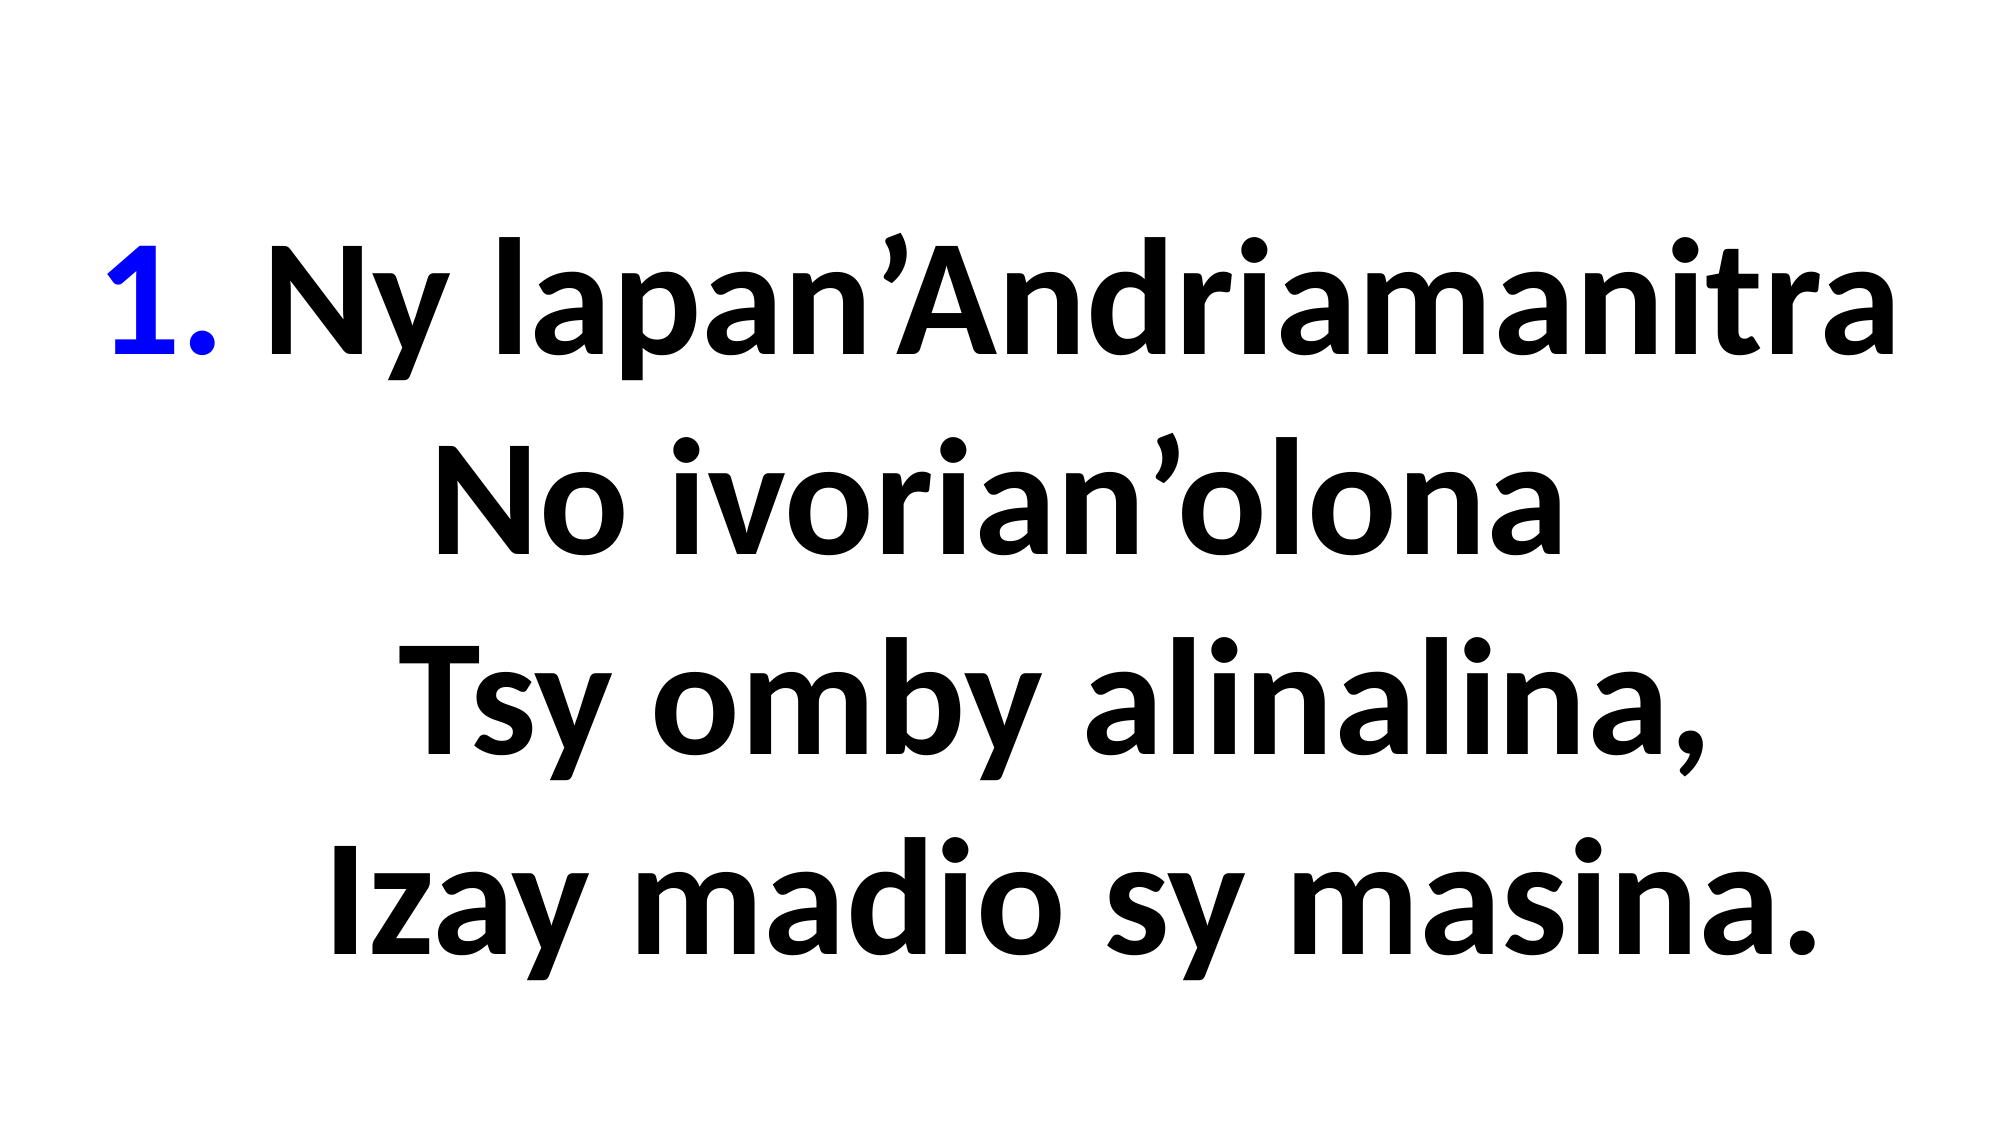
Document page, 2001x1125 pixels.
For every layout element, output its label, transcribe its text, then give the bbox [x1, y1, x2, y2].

text_box 1. Ny lapan’Andriamanitra No ivorian’olona Tsy omby alinalina, Izay madio sy masina. [0, 180, 2000, 995]
